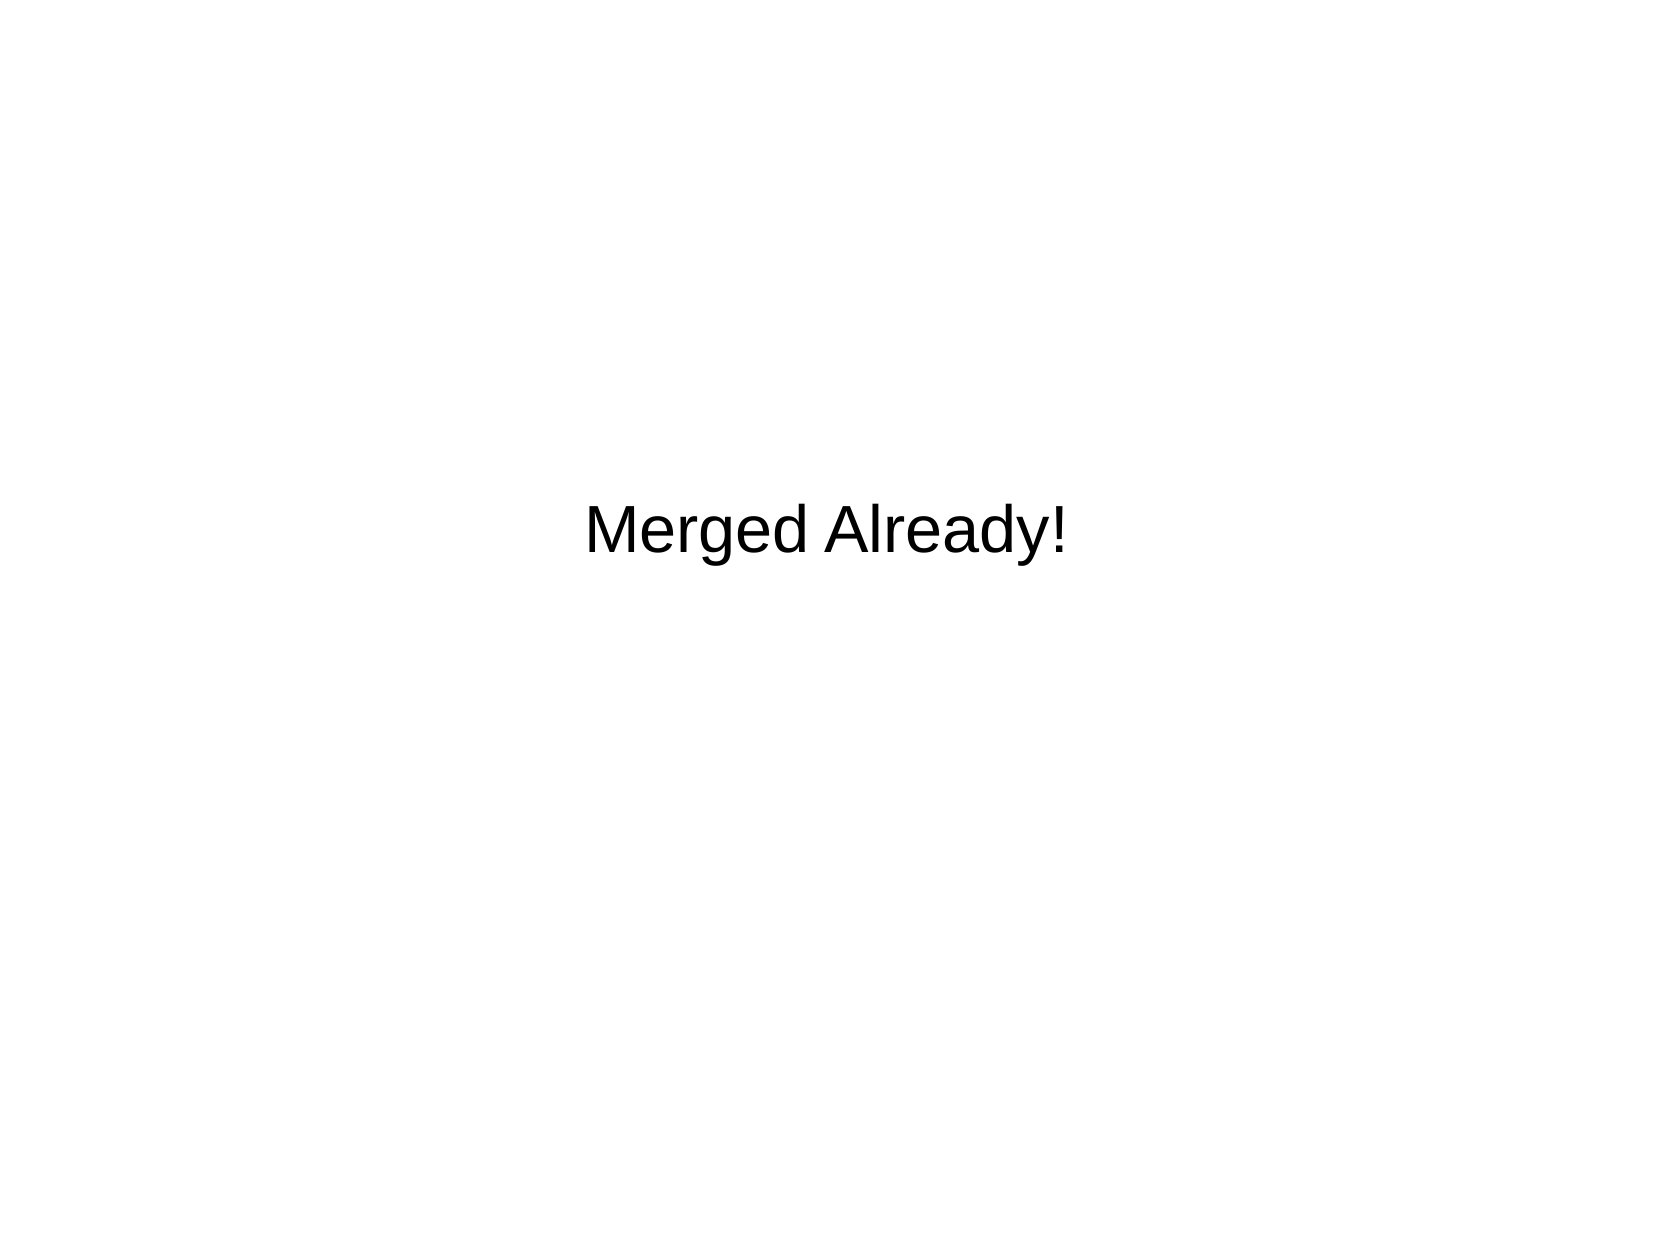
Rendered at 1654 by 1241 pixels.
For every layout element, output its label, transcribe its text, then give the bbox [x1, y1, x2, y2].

subtitle Merged Already! [82, 49, 1571, 1010]
